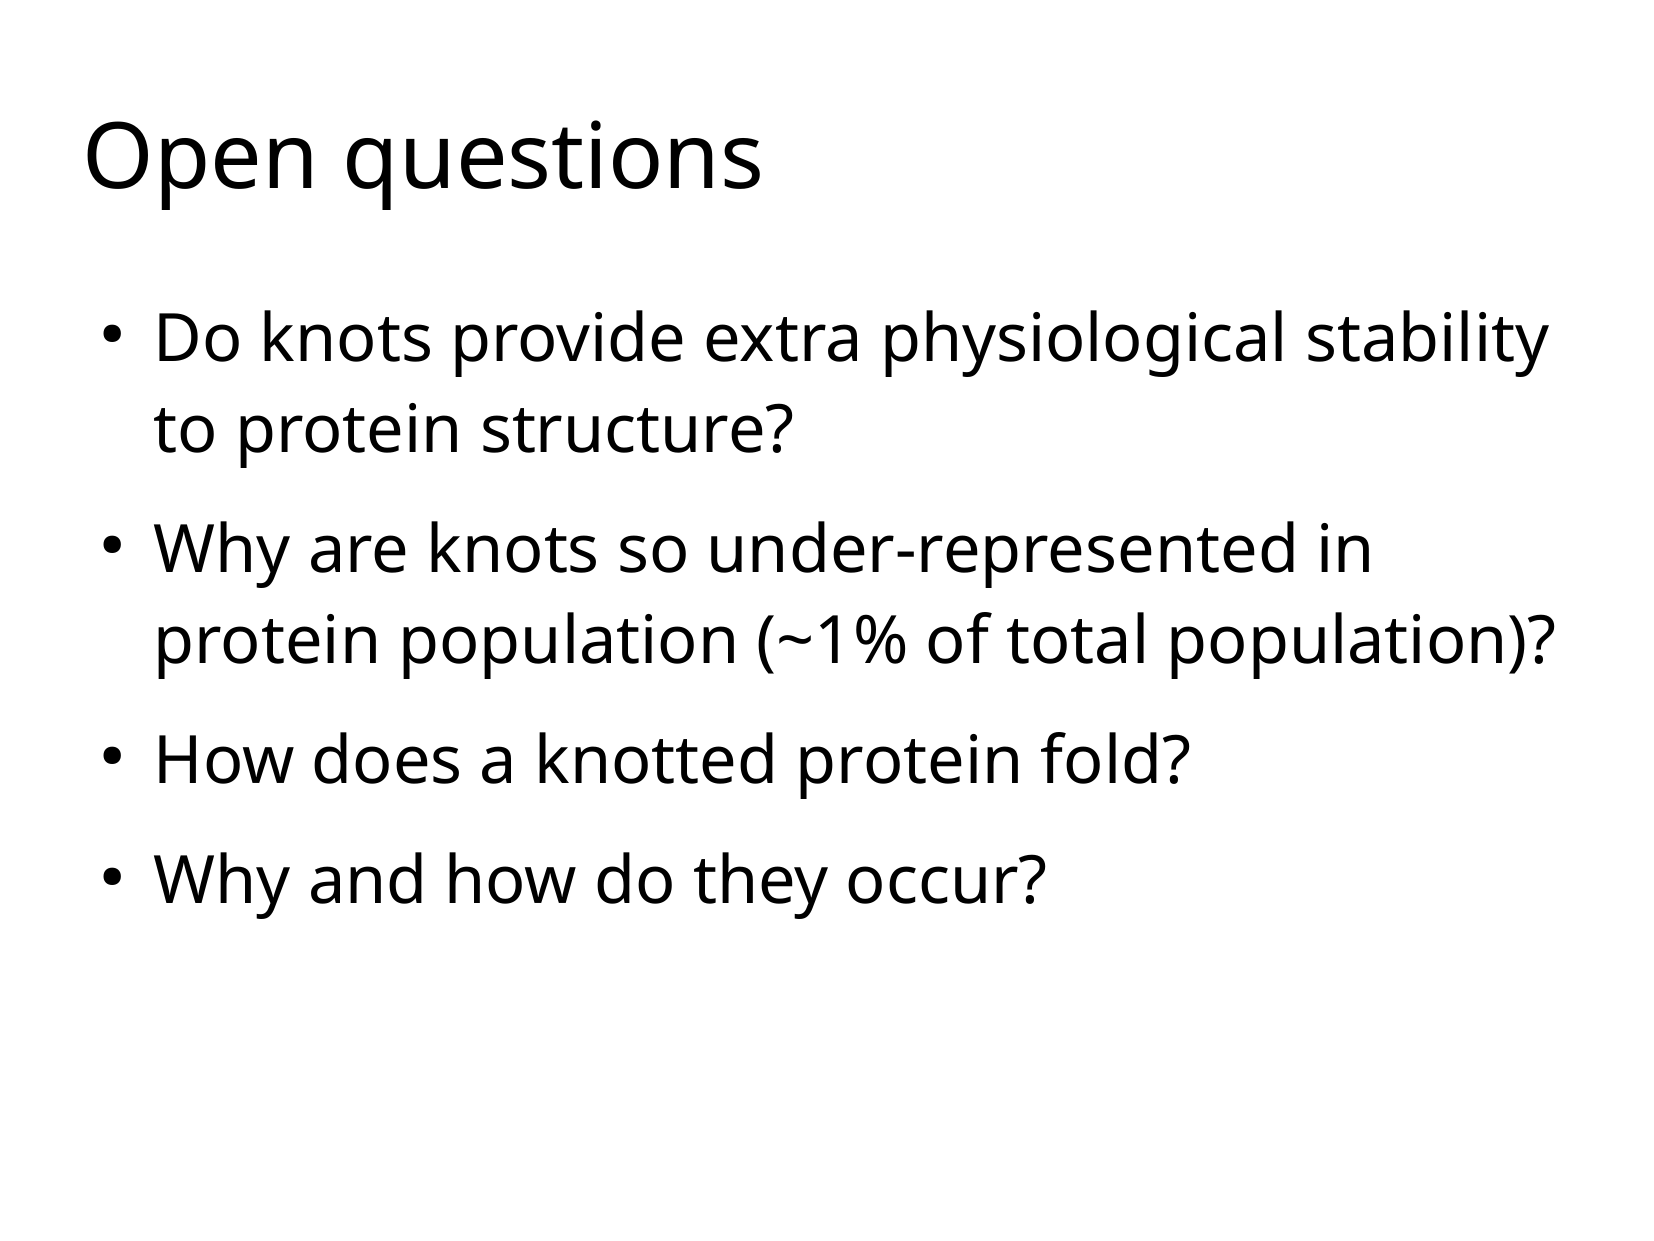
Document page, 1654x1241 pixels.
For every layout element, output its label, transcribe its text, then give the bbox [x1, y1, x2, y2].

title Open questions [82, 49, 1571, 257]
list Do knots provide extra physiological stability to protein structure? Why are knots so under-represented in protein population (~1% of total population)? How does a knotted protein fold? Why and how do they occur? [82, 290, 1571, 1010]
